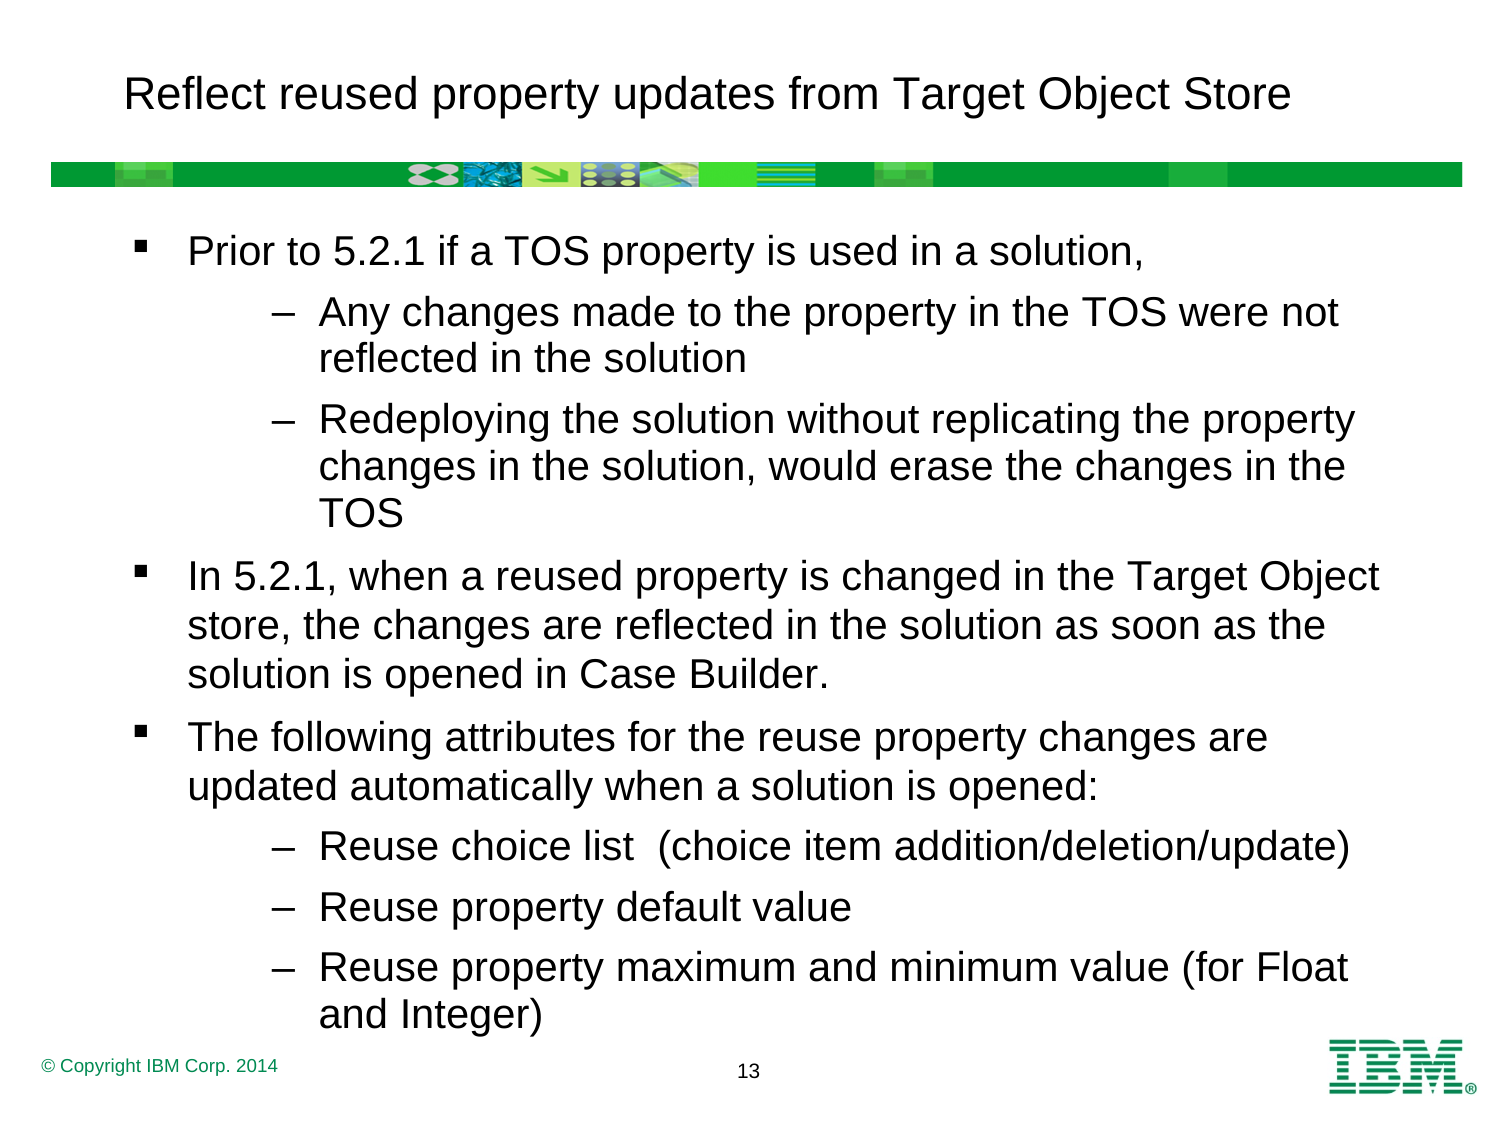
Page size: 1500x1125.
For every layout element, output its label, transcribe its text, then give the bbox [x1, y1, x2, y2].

picture [1426, 1037, 1479, 1096]
title Reflect reused property updates from Target Object Store [37, 45, 1388, 188]
list Prior to 5.2.1 if a TOS property is used in a solution, Any changes made to the property in the TOS were not reflected in the solution Redeploying the solution without replicating the property changes in the solution, would erase the changes in the TOS In 5.2.1, when a reused property is changed in the Target Object store, the changes are reflected in the solution as soon as the solution is opened in Case Builder. The following attributes for the reuse property changes are updated automatically when a solution is opened: Reuse choice list (choice item addition/deletion/update) Reuse property default value Reuse property maximum and minimum value (for Float and Integer) [74, 225, 1426, 1125]
picture [50, 161, 1463, 189]
